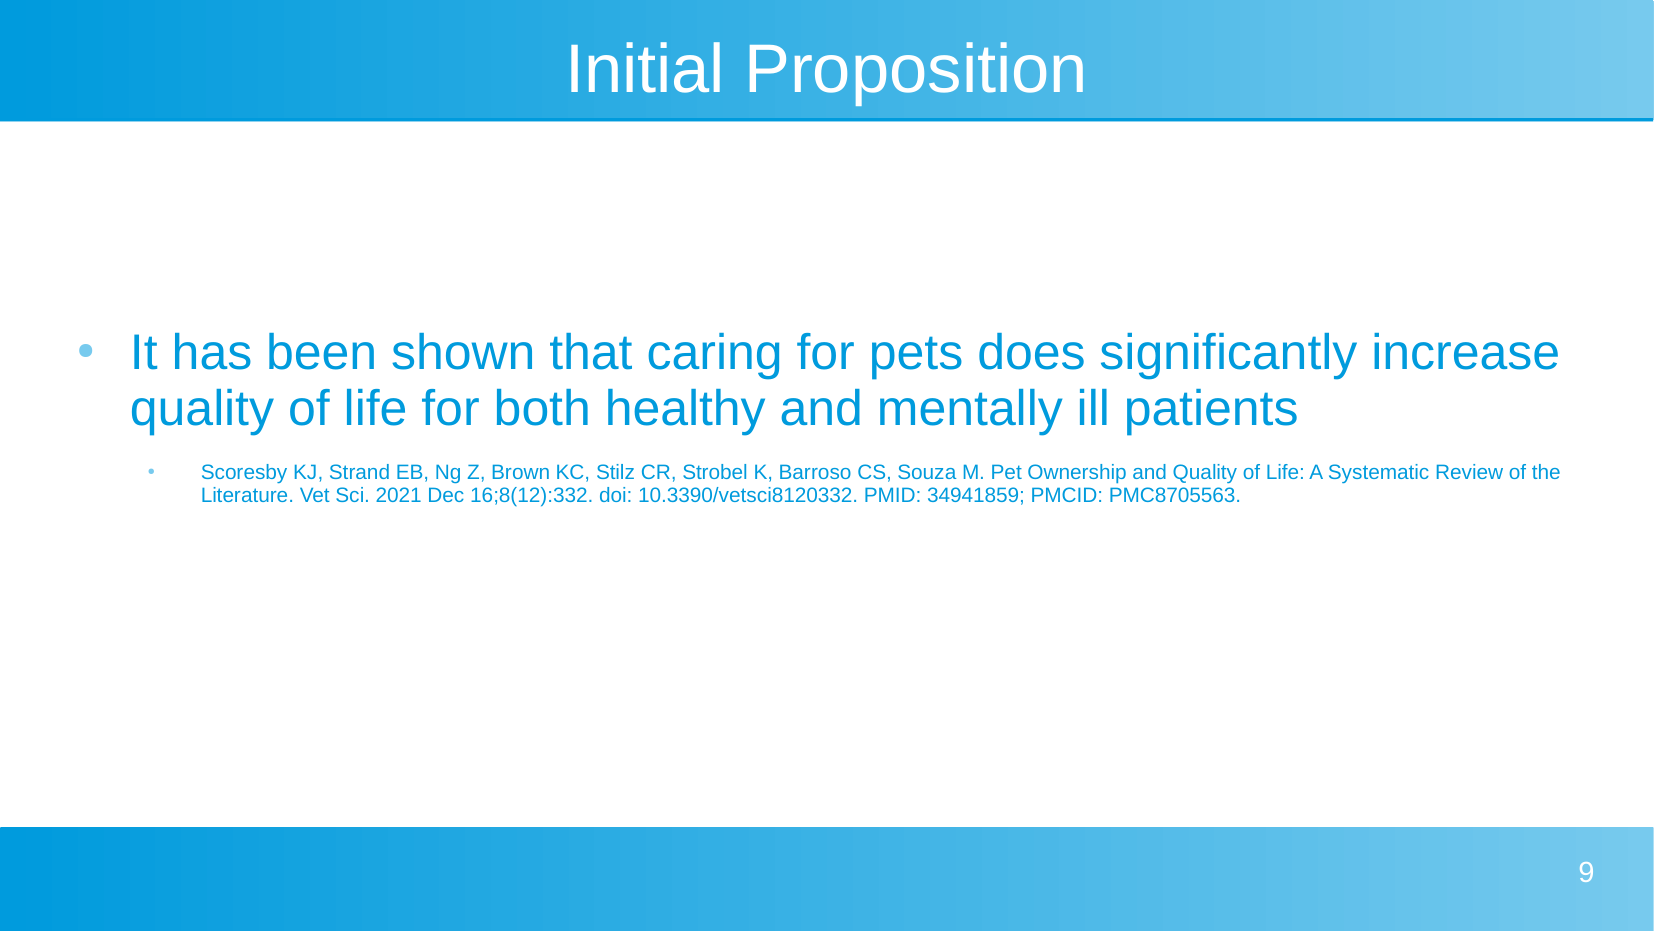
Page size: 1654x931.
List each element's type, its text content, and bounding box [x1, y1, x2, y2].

title Initial Proposition [59, 29, 1595, 108]
list It has been shown that caring for pets does significantly increase quality of life for both healthy and mentally ill patients Scoresby KJ, Strand EB, Ng Z, Brown KC, Stilz CR, Strobel K, Barroso CS, Souza M. Pet Ownership and Quality of Life: A Systematic Review of the Literature. Vet Sci. 2021 Dec 16;8(12):332. doi: 10.3390/vetsci8120332. PMID: 34941859; PMCID: PMC8705563. [59, 177, 1595, 768]
